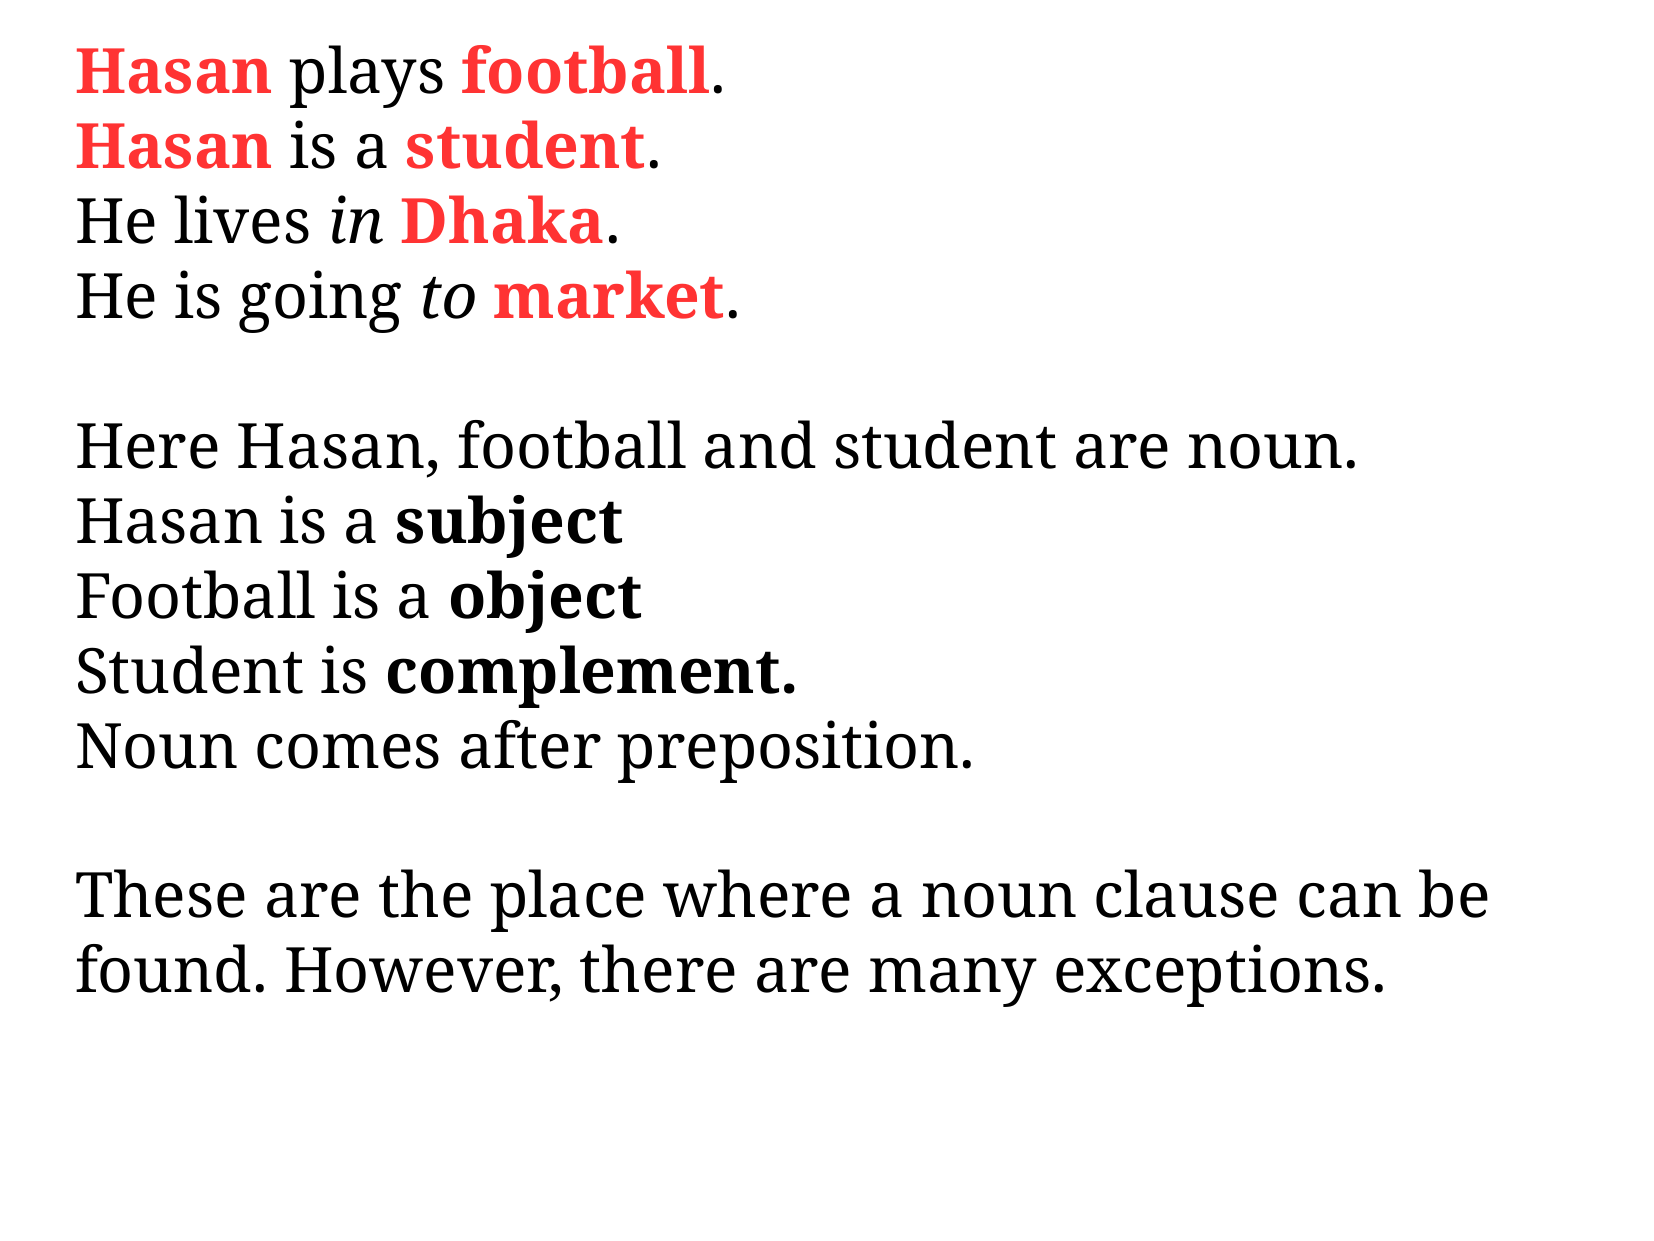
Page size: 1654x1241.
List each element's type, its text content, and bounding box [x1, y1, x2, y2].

text_box Hasan plays football. Hasan is a student. He lives in Dhaka. He is going to market. Here Hasan, football and student are noun. Hasan is a subject Football is a object Student is complement. Noun comes after preposition. These are the place where a noun clause can be found. However, there are many exceptions. [75, 30, 1560, 1140]
